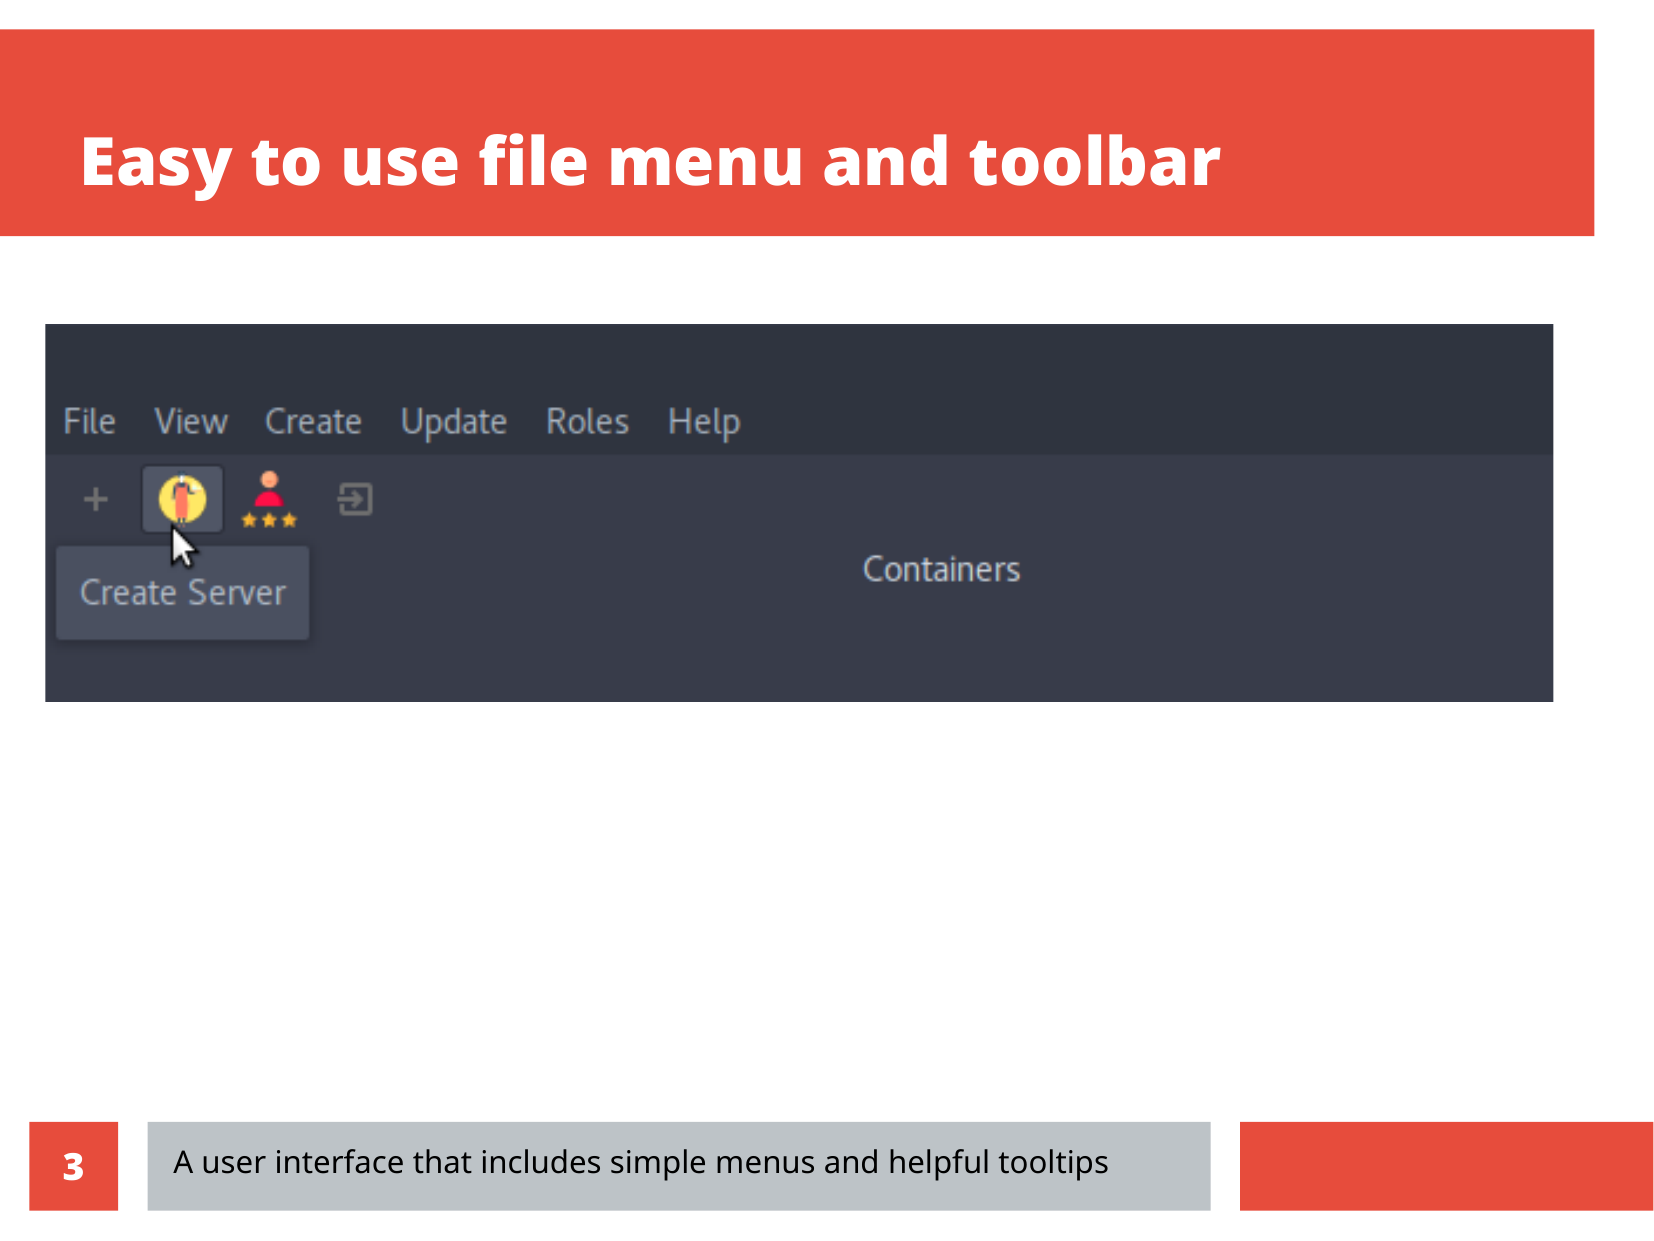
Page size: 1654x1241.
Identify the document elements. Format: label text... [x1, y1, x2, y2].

title Easy to use file menu and toolbar [79, 57, 1615, 205]
text_box A user interface that includes simple menus and helpful tooltips [158, 1132, 1194, 1217]
picture [45, 324, 1554, 702]
